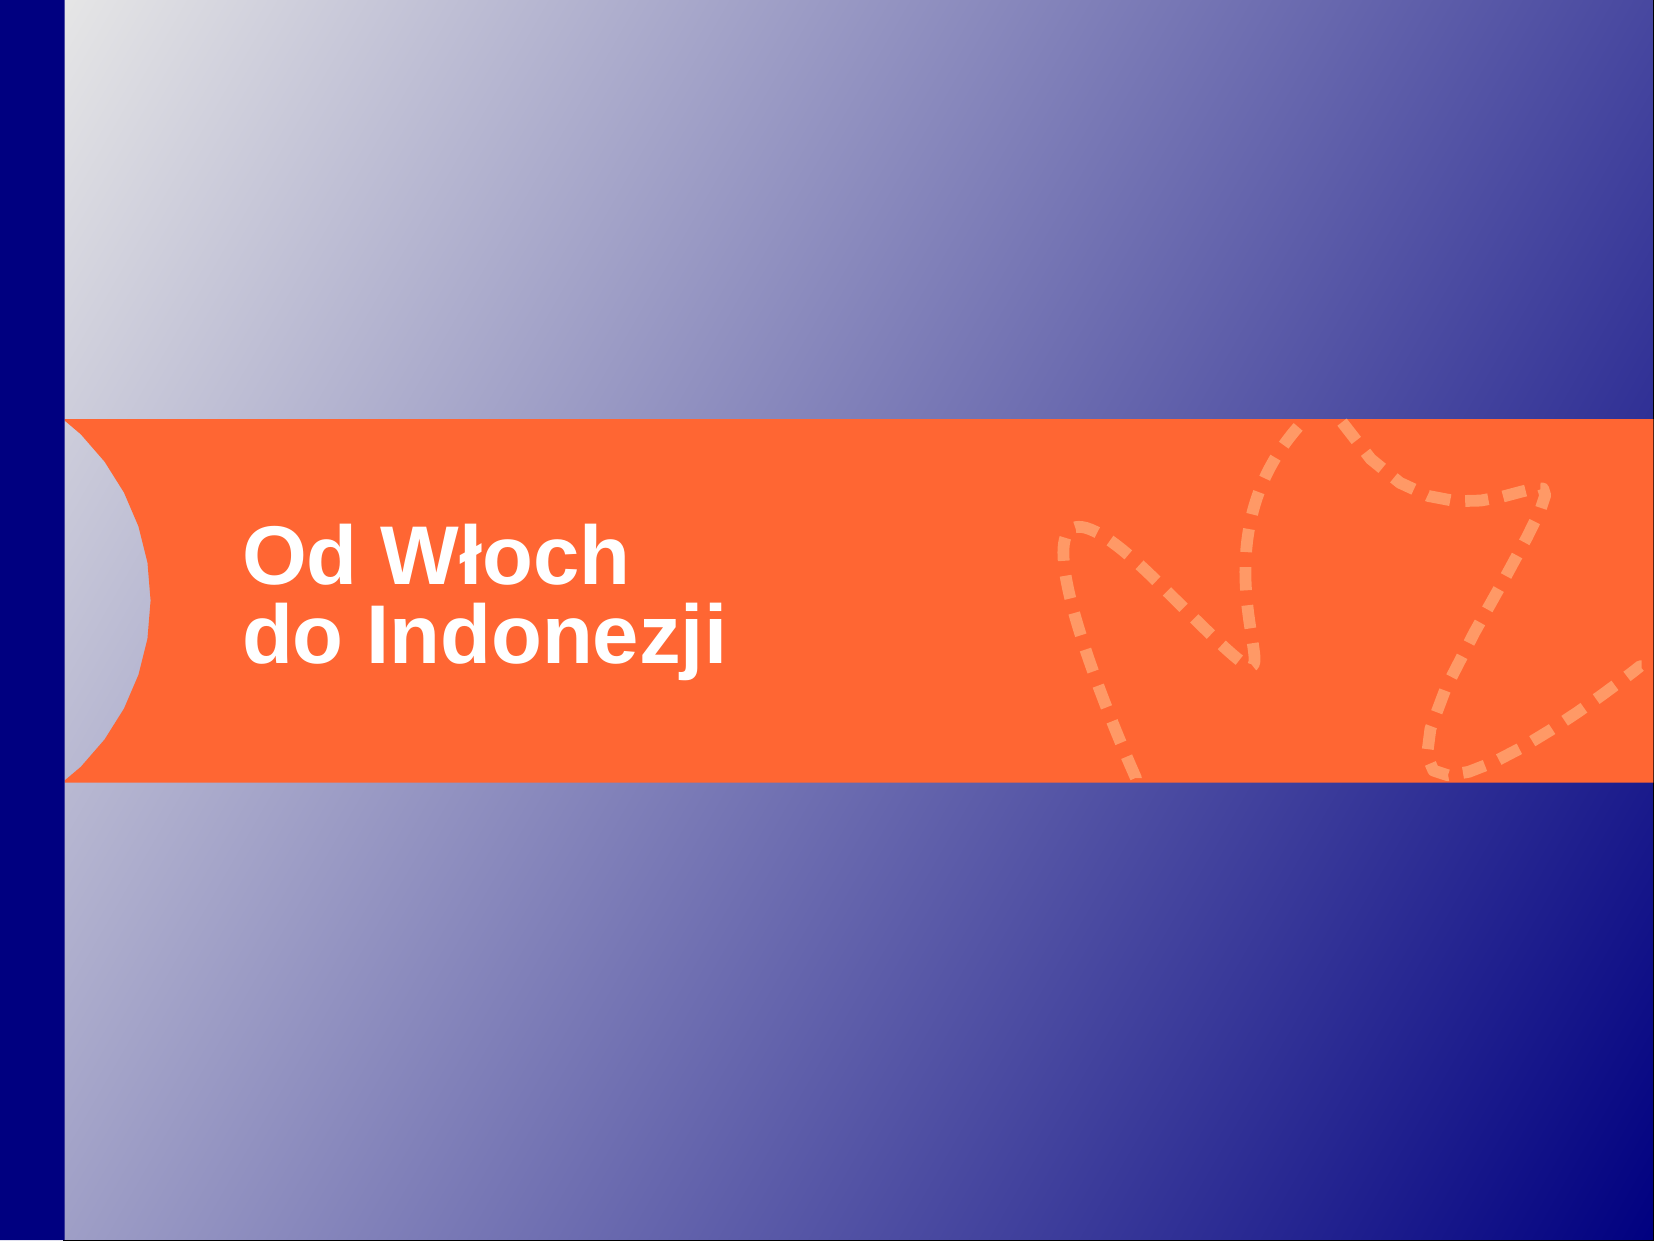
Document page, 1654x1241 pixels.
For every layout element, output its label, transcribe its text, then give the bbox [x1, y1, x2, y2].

title Od Włoch do Indonezji [242, 474, 1111, 727]
